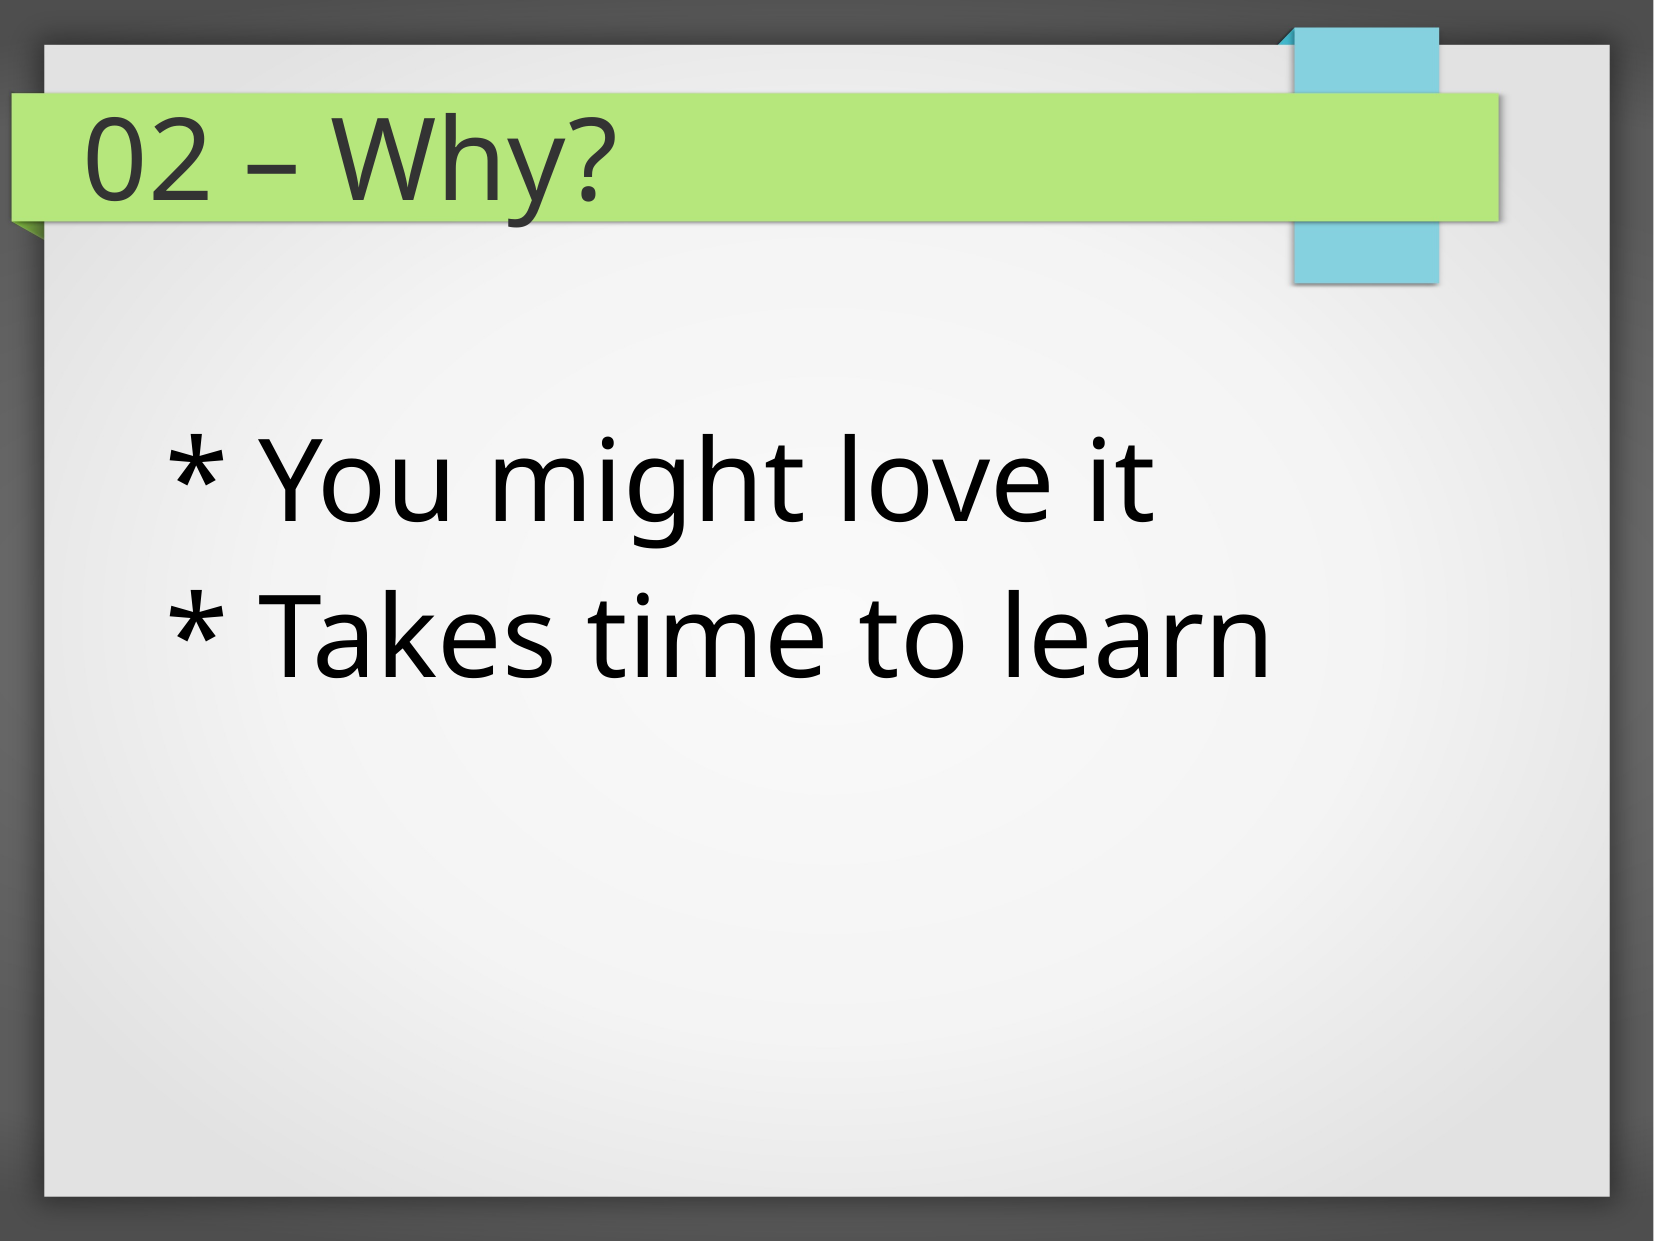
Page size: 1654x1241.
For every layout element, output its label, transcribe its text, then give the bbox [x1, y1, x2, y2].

title 02 – Why? [82, 102, 1465, 209]
picture [0, 0, 1654, 1241]
subtitle * You might love it * Takes time to learn [165, 243, 1538, 1019]
